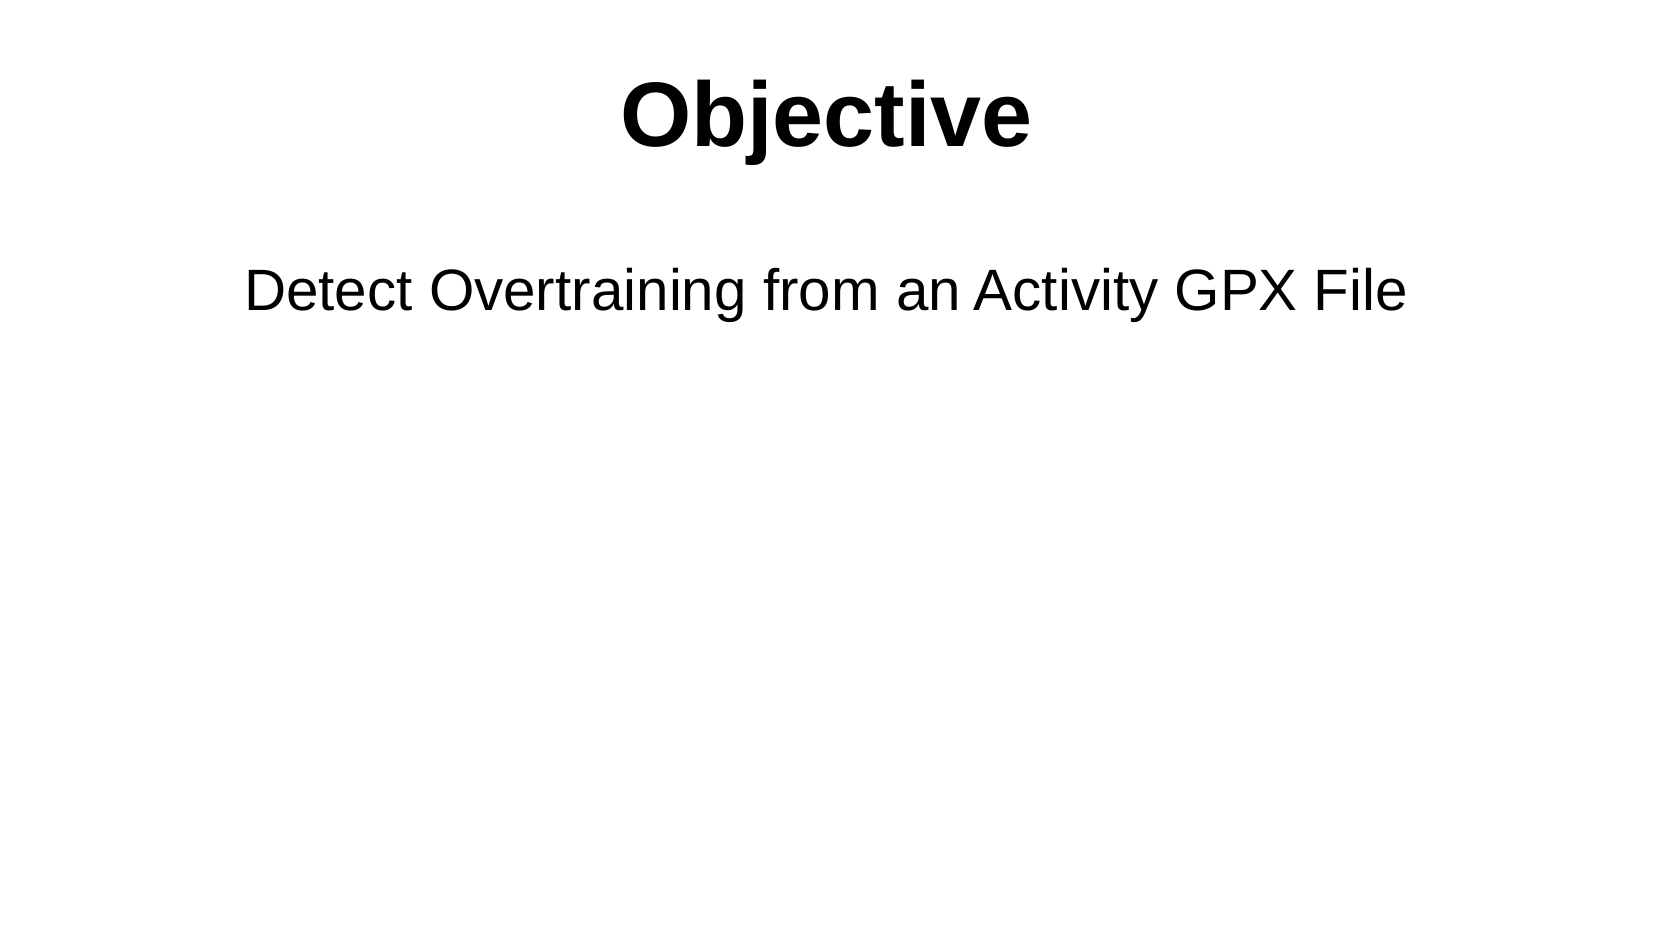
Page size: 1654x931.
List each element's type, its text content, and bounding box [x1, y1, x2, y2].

text_box Detect Overtraining from an Activity GPX File [31, 250, 1622, 331]
title Objective [82, 37, 1571, 193]
